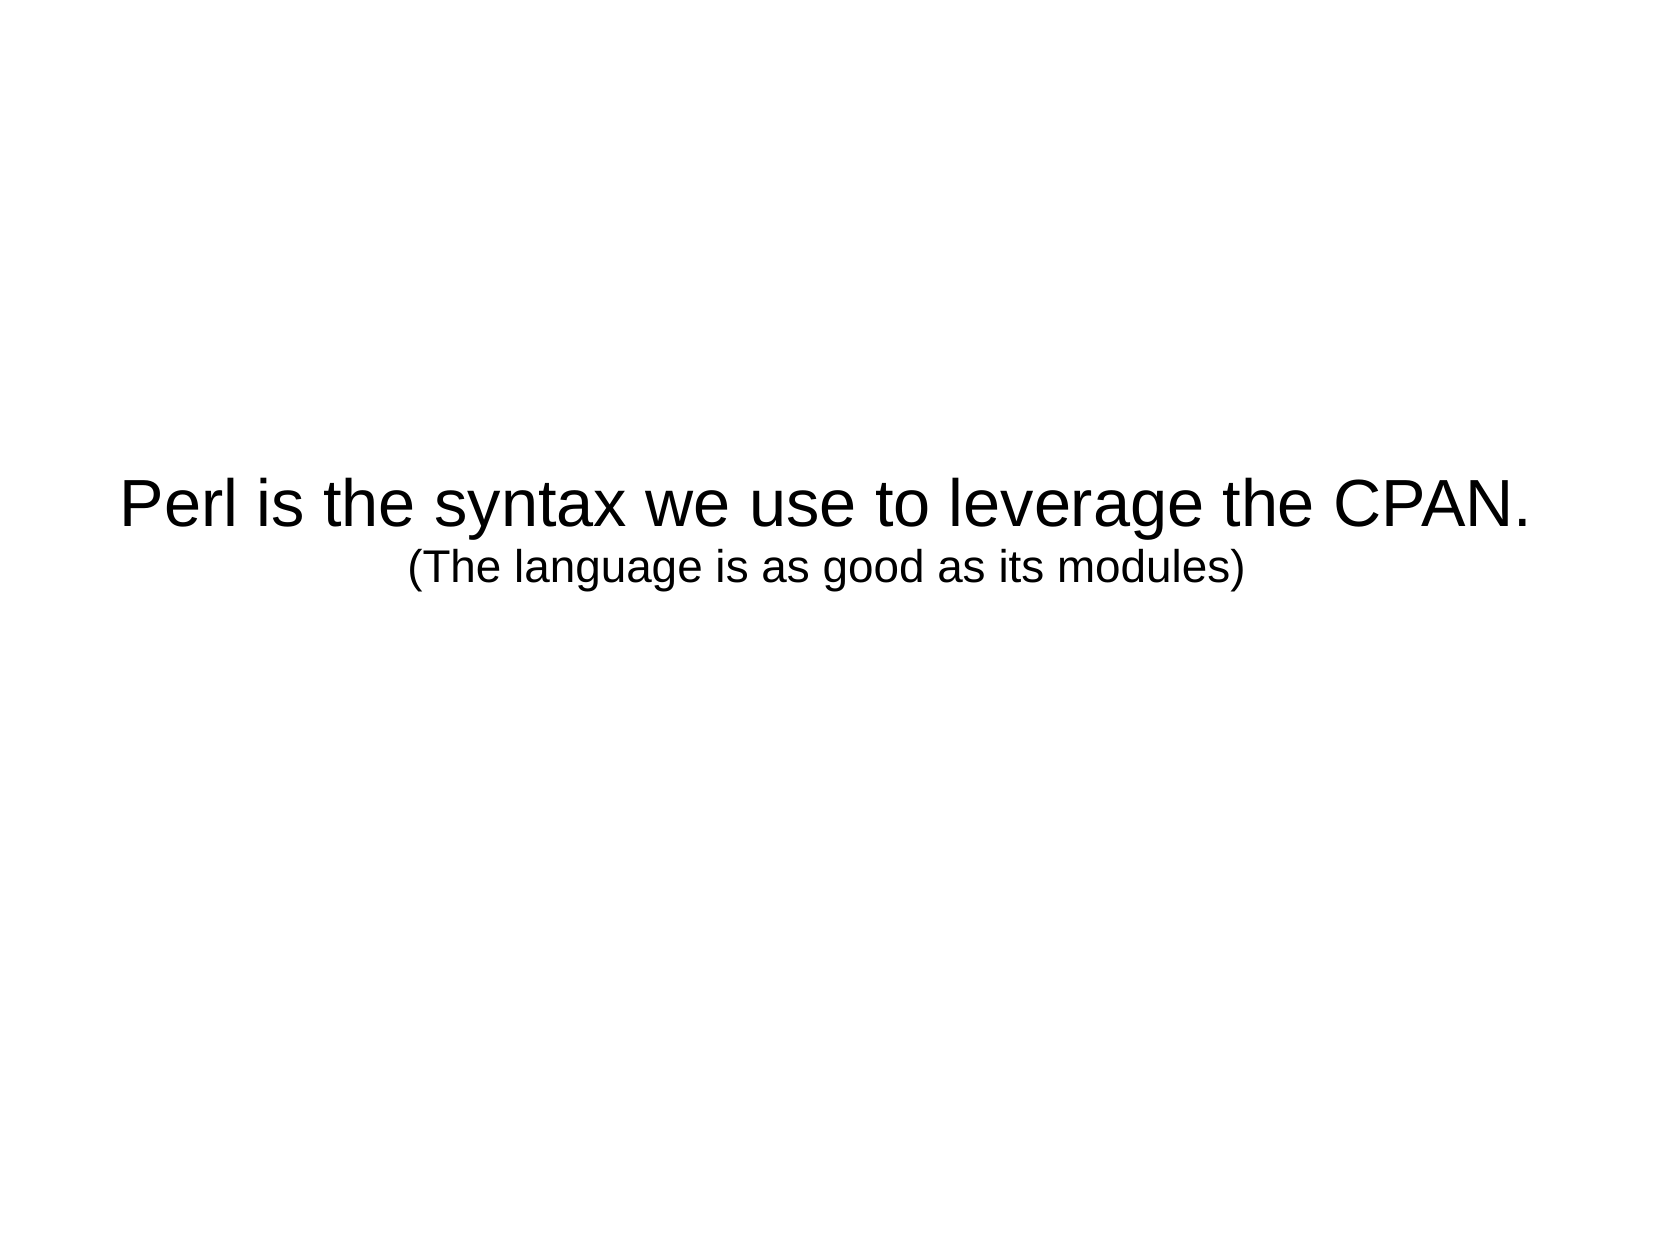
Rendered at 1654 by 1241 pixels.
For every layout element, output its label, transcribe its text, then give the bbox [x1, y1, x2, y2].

subtitle Perl is the syntax we use to leverage the CPAN. (The language is as good as its modules) [82, 49, 1571, 1010]
